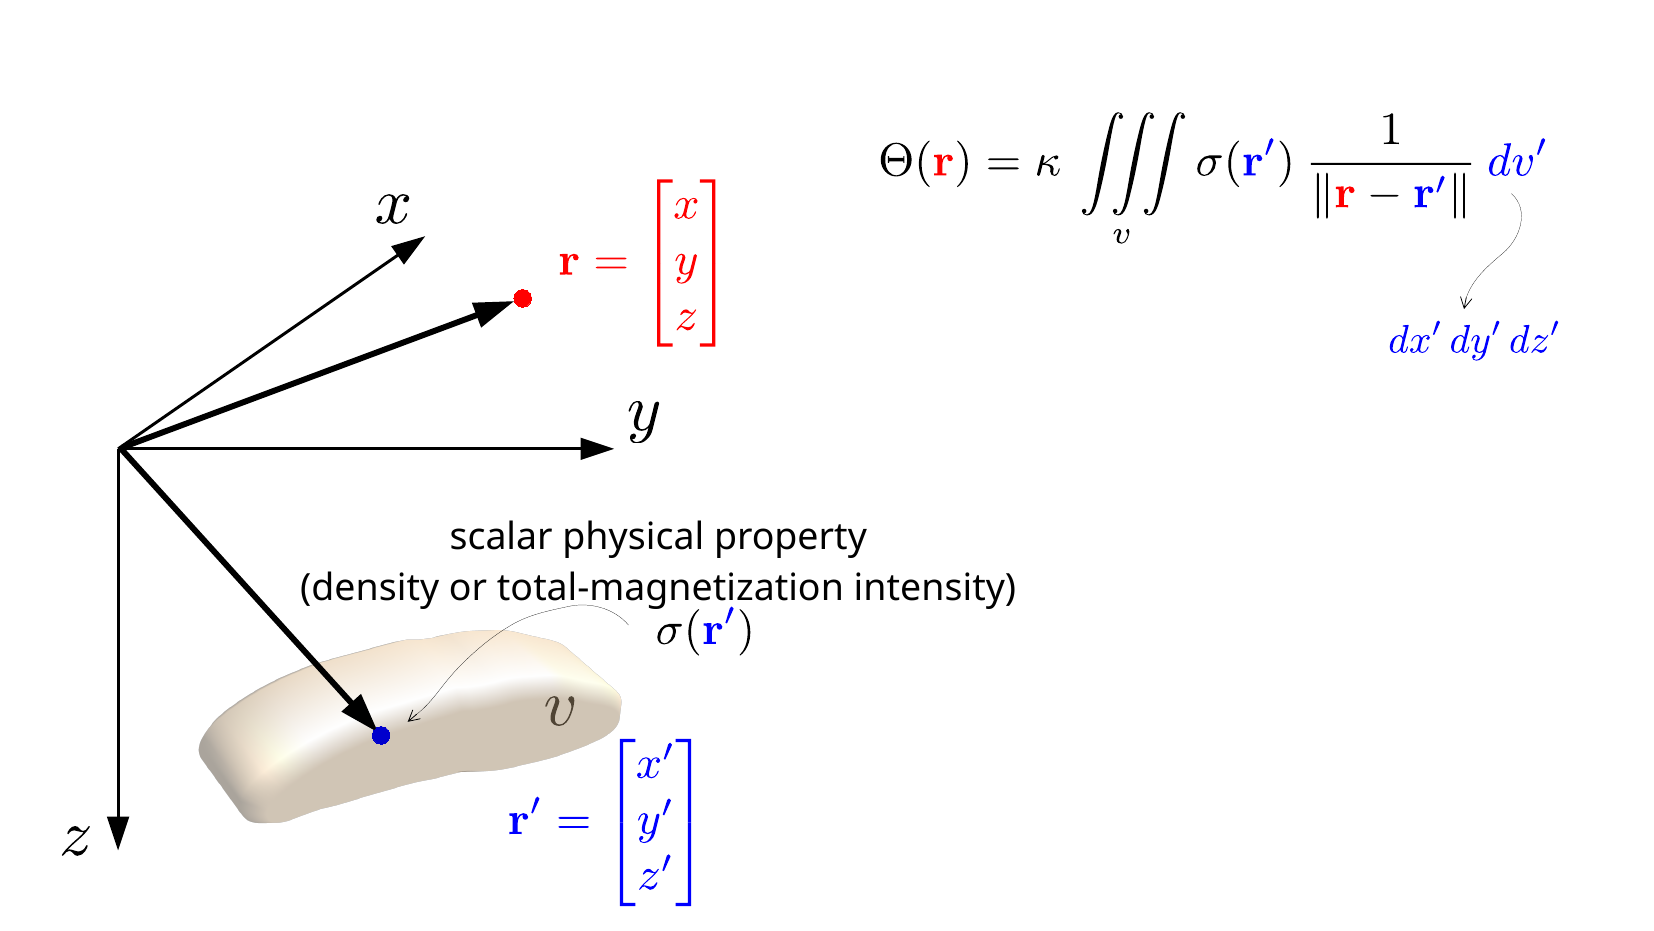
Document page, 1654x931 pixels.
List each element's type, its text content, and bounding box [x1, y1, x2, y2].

text_box scalar physical property (density or total-magnetization intensity) [283, 502, 1034, 683]
text_box [372, 726, 390, 745]
picture [59, 826, 93, 856]
text_box [513, 289, 532, 308]
picture [505, 737, 709, 908]
picture [878, 112, 1547, 244]
picture [1388, 320, 1560, 361]
picture [374, 194, 413, 224]
picture [626, 401, 662, 443]
picture [556, 177, 733, 349]
